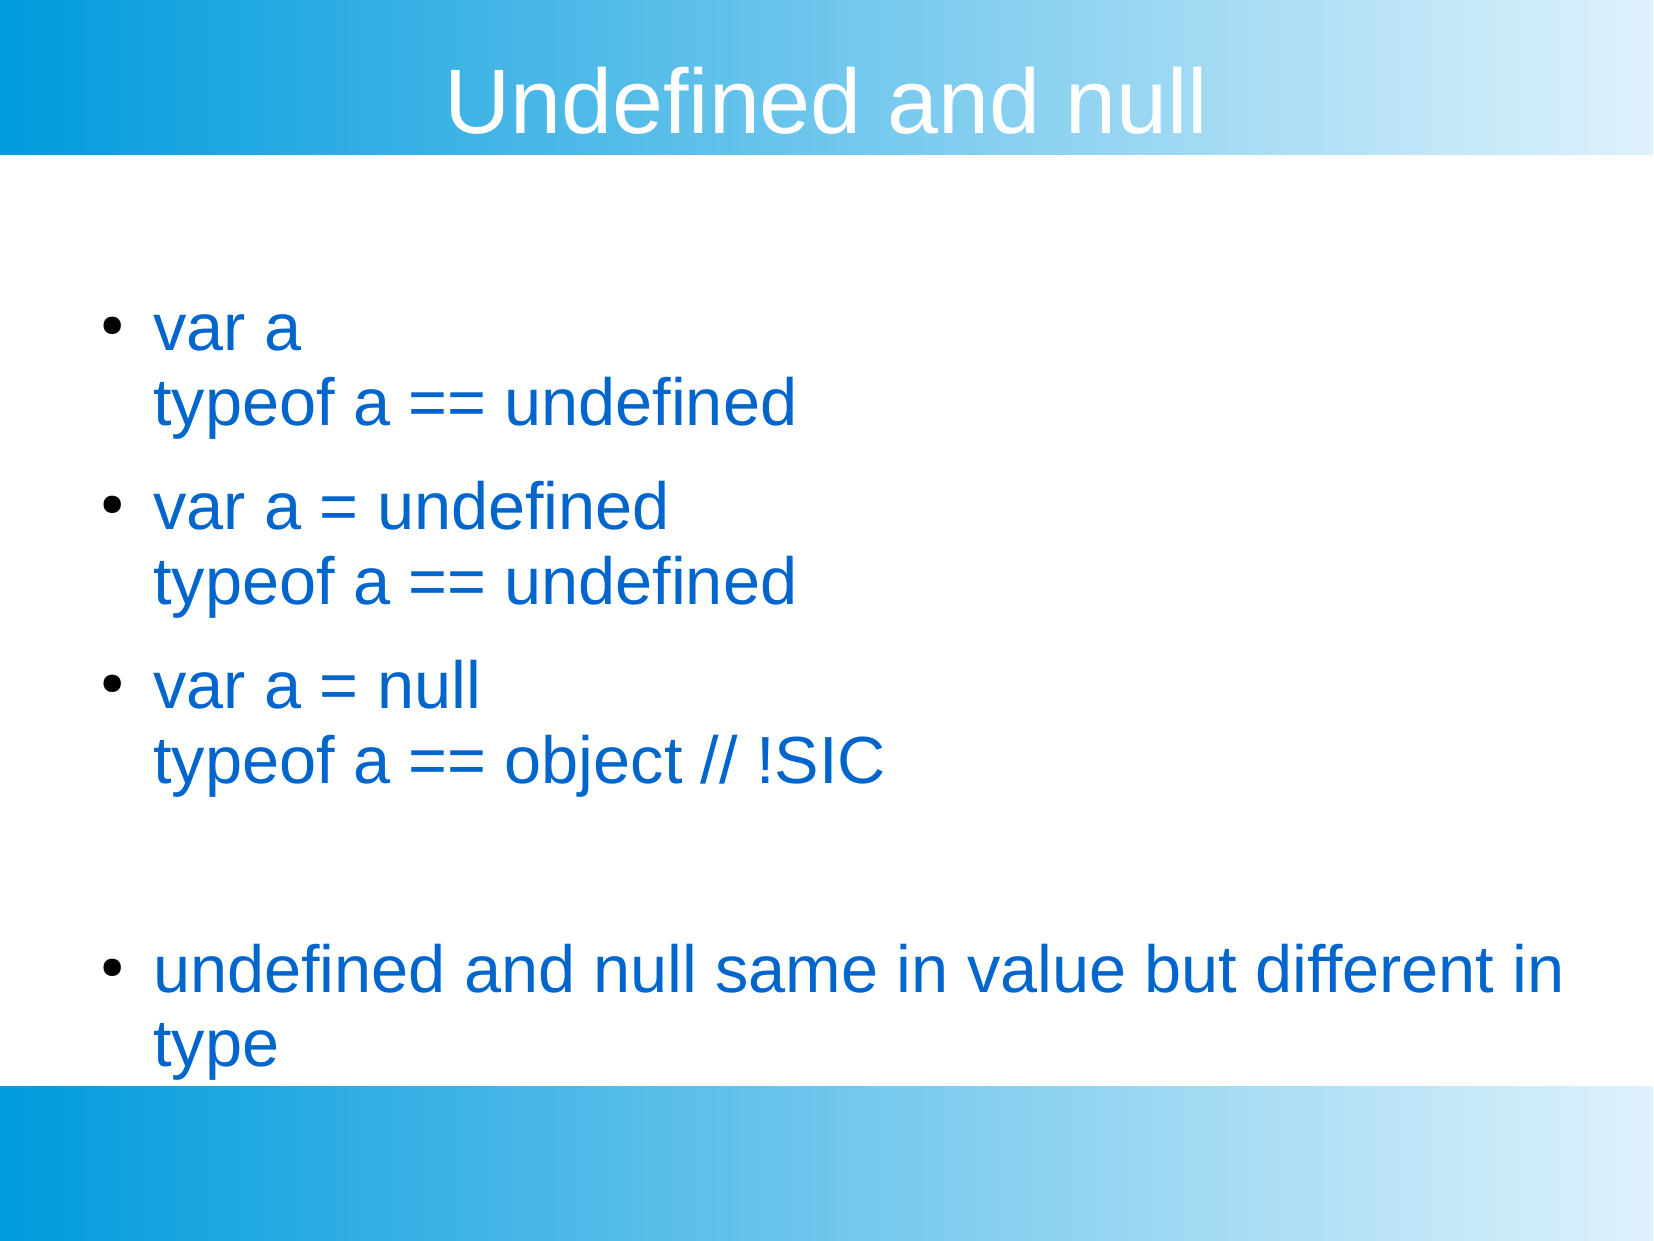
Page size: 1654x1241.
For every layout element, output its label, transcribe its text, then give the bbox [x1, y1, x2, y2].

title Undefined and null [82, 49, 1571, 155]
list var a typeof a == undefined var a = undefined typeof a == undefined var a = null typeof a == object // !SIC undefined and null same in value but different in type [82, 290, 1571, 1010]
